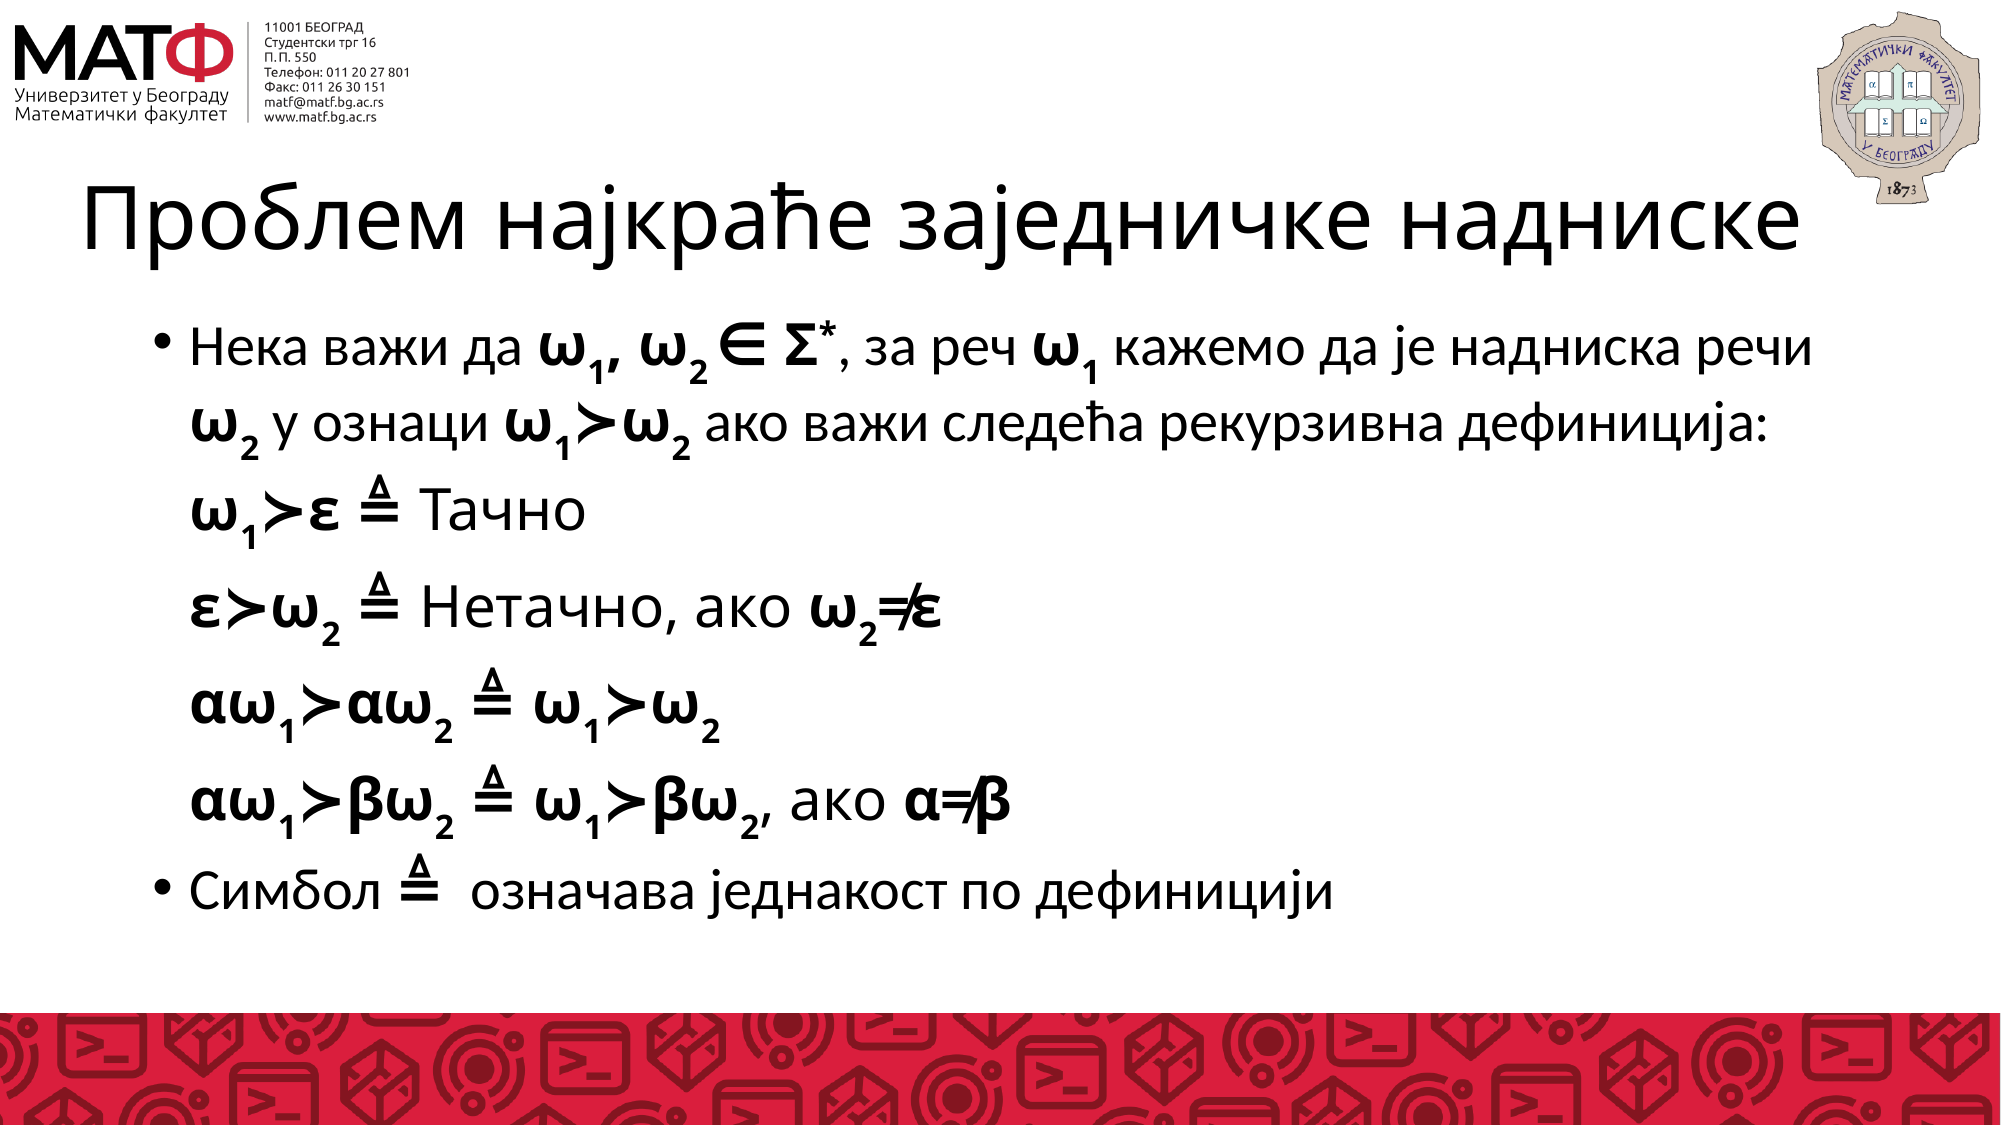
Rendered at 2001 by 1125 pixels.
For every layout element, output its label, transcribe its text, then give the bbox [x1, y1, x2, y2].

list Нека важи да ω1, ω2 ∈ Σ*, за реч ω1 кажемо да је надниска речи ω2 у ознаци ω1≻ω2 ако важи следећа рекурзивна дефиниција: [137, 299, 1846, 464]
picture [0, 1013, 2001, 1125]
list ω1≻ε ≜ Тачно ε≻ω2 ≜ Нетачно, ако ω2≠ε αω1≻αω2 ≜ ω1≻ω2 αω1≻βω2 ≜ ω1≻βω2, ако α≠β Симбол ≜ означава једнакост по дефиницији [137, 464, 1846, 856]
title Проблем најкраће заједничке надниске [64, 165, 1863, 278]
picture [1948, 0, 1995, 225]
picture [0, 0, 435, 147]
